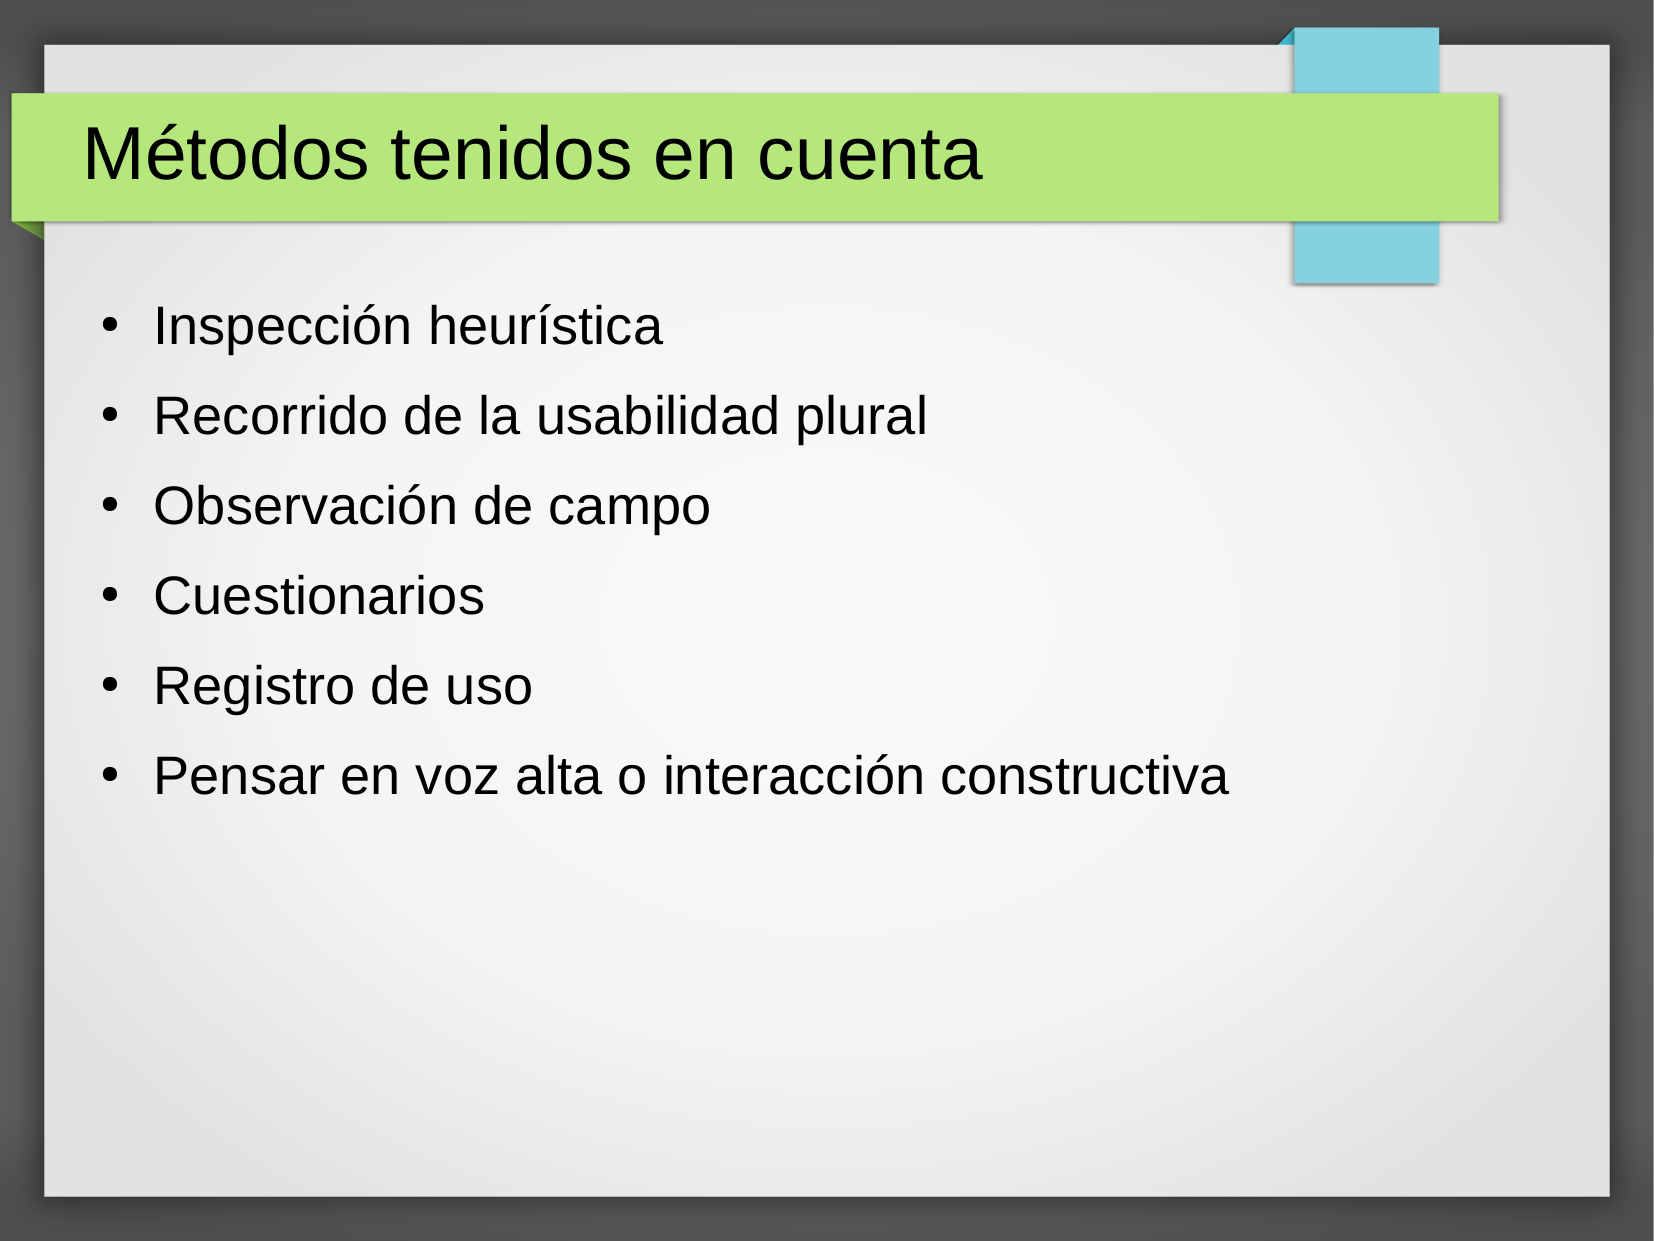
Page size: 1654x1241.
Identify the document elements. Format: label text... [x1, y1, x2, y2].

title Métodos tenidos en cuenta [82, 94, 1264, 213]
picture [0, 0, 1654, 1241]
list Inspección heurística Recorrido de la usabilidad plural Observación de campo Cuestionarios Registro de uso Pensar en voz alta o interacción constructiva [82, 295, 1571, 1015]
